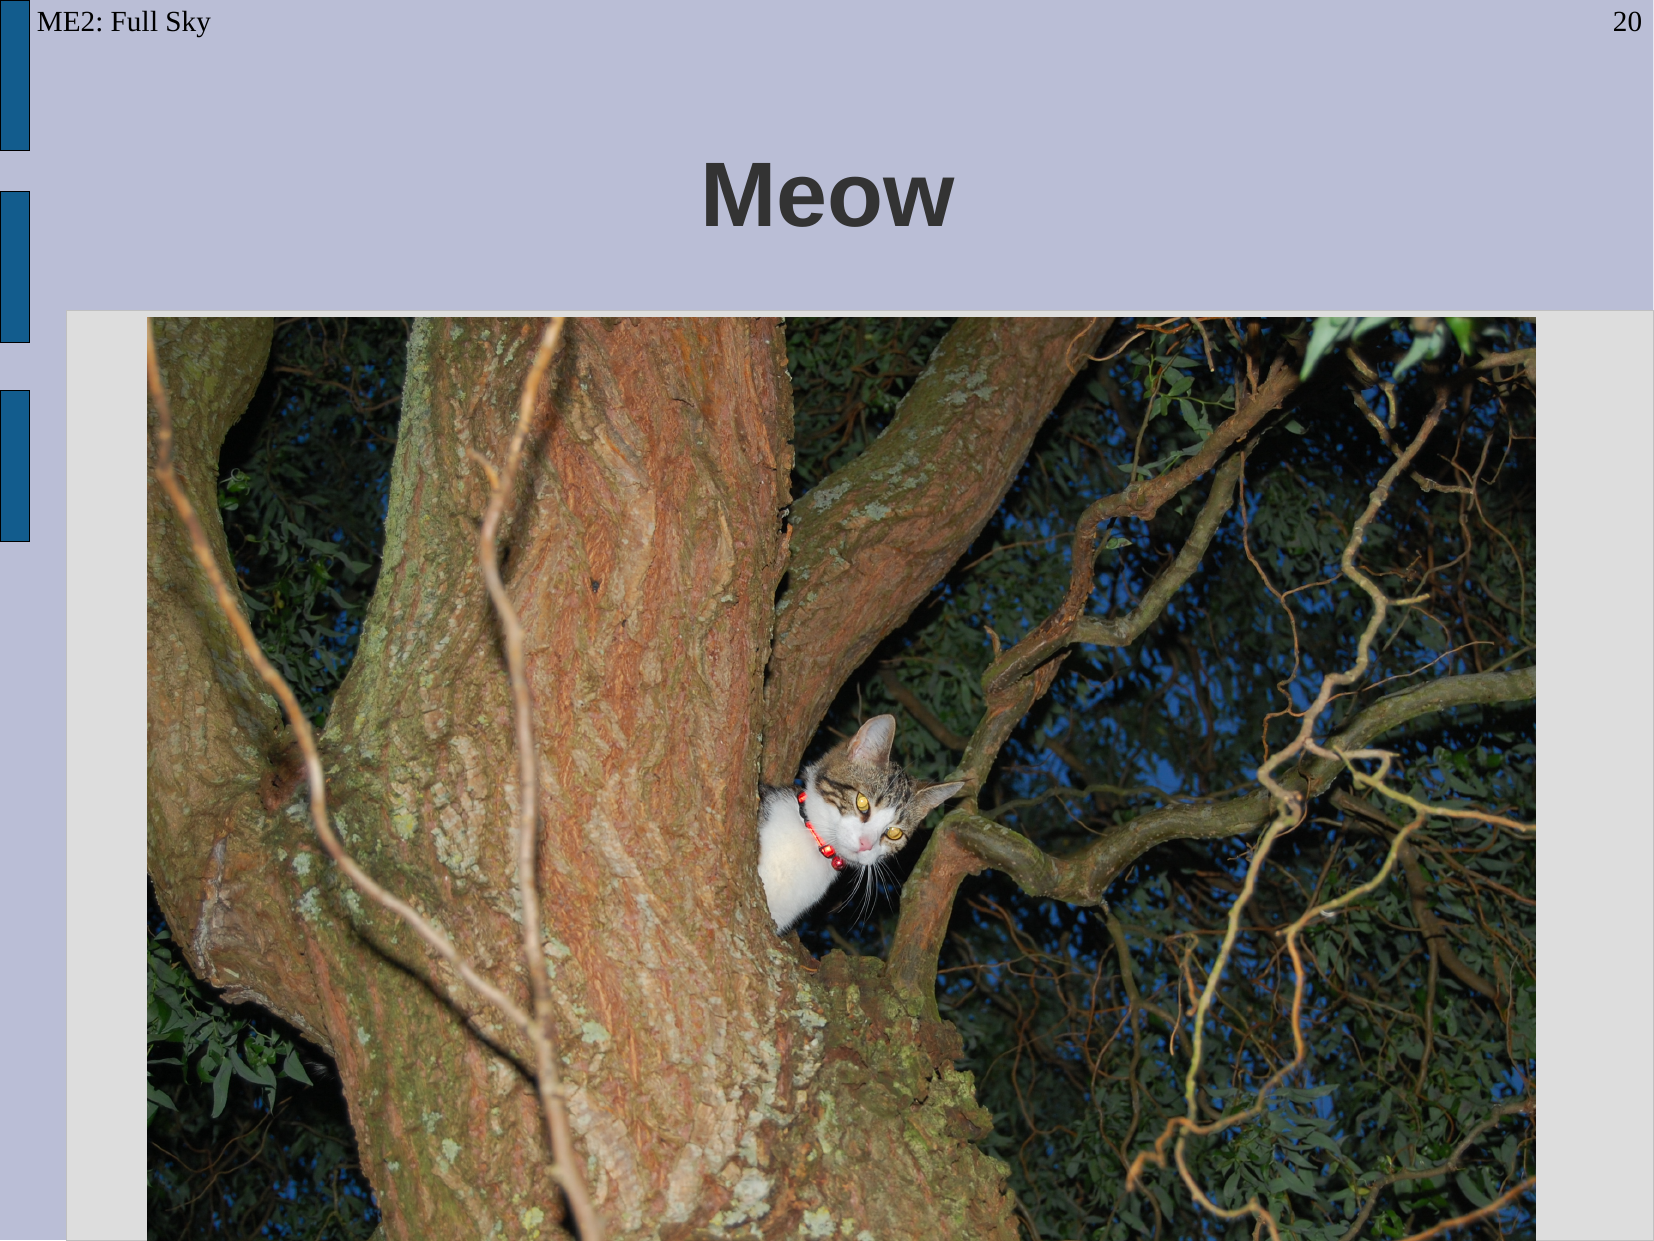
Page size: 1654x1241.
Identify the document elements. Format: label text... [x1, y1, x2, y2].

picture [147, 317, 1536, 1241]
title Meow [121, 91, 1534, 299]
